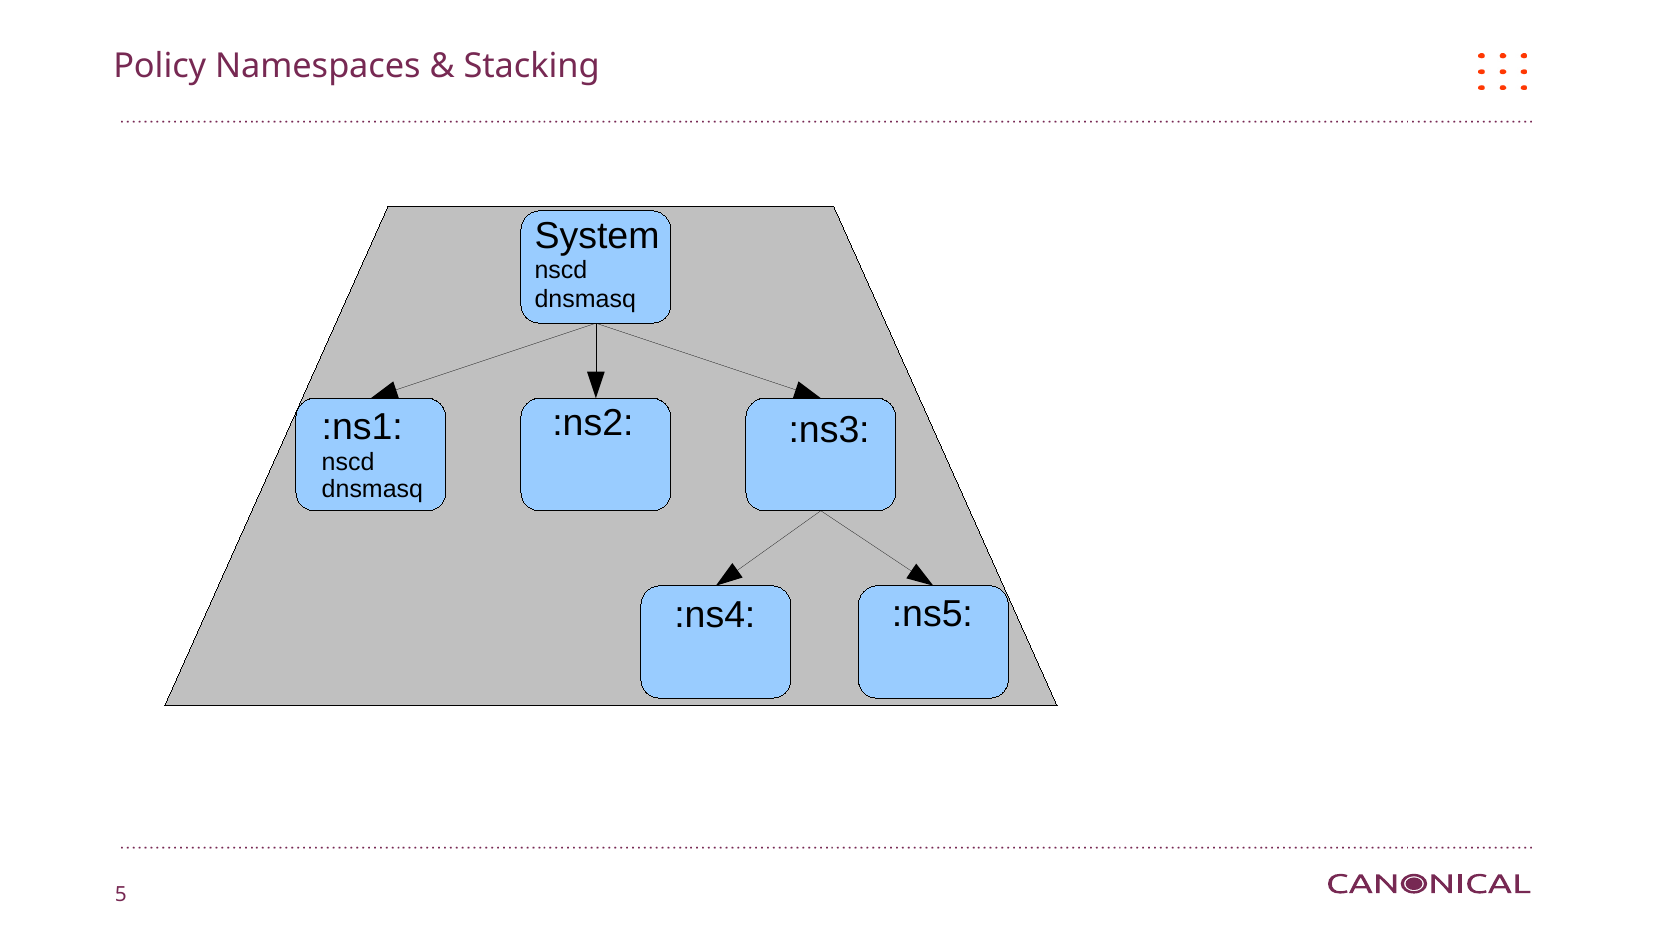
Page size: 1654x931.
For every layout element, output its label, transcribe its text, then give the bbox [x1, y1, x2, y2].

text_box [164, 206, 1058, 706]
text_box :ns3: [773, 401, 885, 459]
text_box :ns5: [877, 585, 988, 642]
picture [1478, 53, 1527, 90]
text_box :ns2: [537, 394, 649, 452]
text_box :ns4: [659, 585, 771, 643]
title Policy Namespaces & Stacking [113, 48, 1382, 81]
picture [111, 845, 1533, 851]
text_box :ns1: nscd dnsmasq [306, 397, 439, 511]
picture [111, 119, 1533, 124]
text_box System nscd dnsmasq [519, 206, 675, 320]
